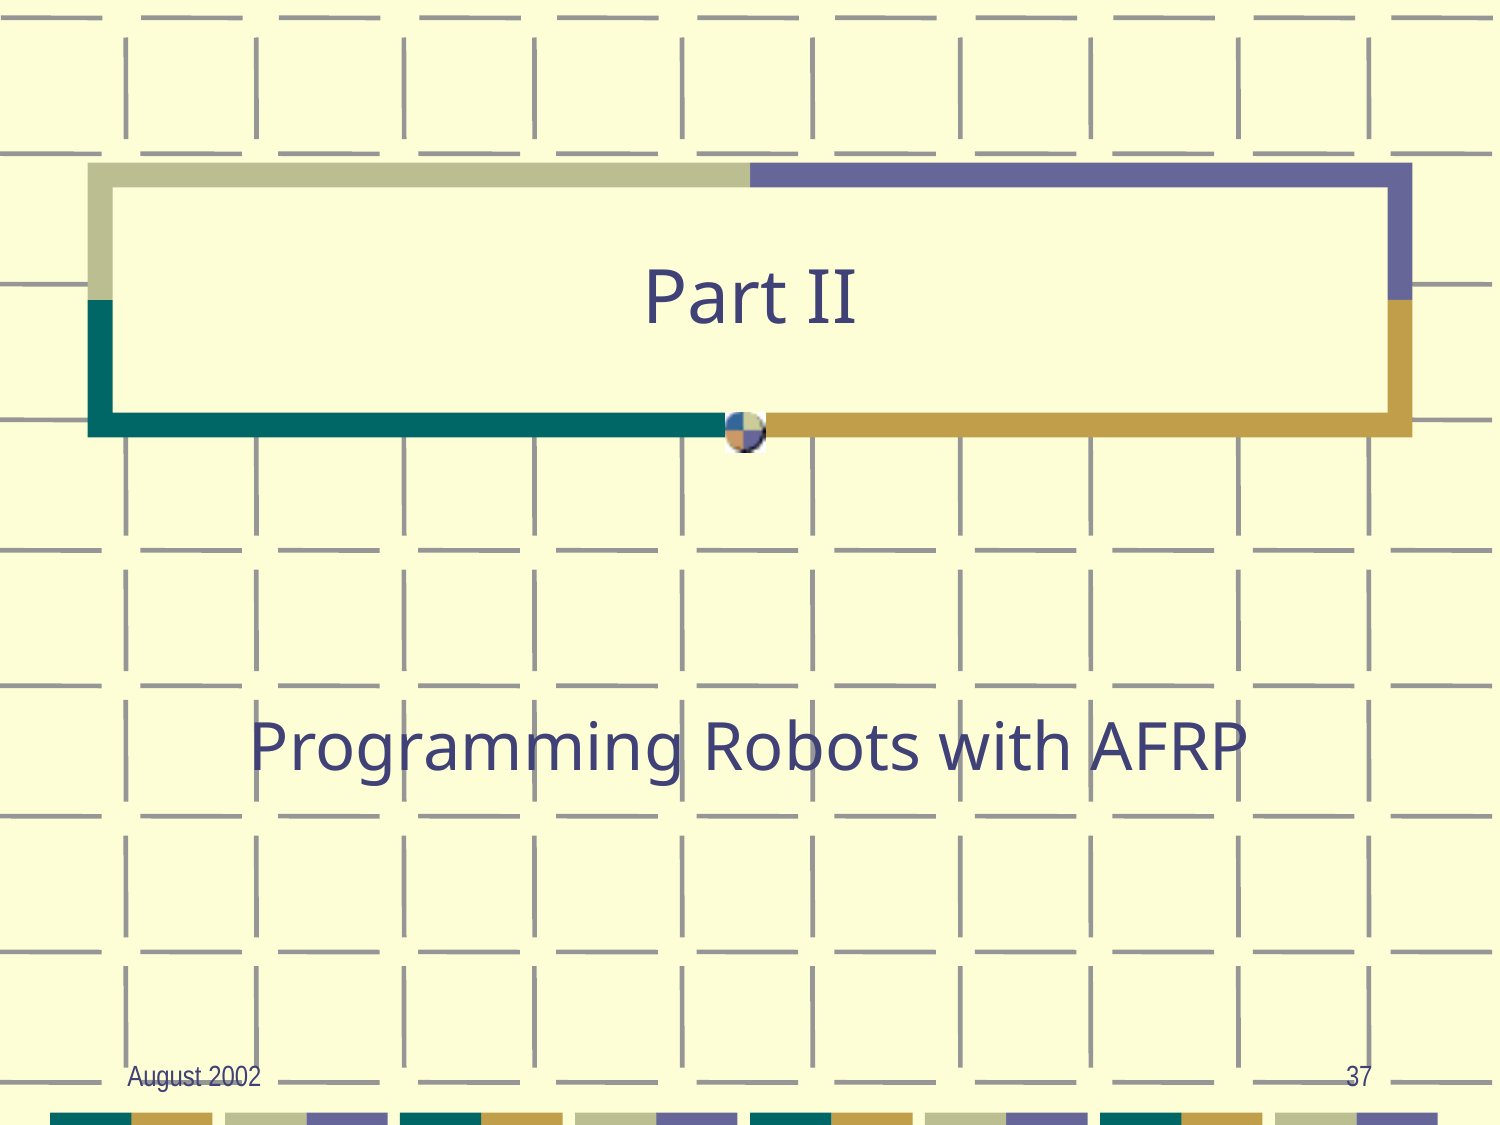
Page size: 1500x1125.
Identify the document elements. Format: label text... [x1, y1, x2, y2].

subtitle Programming Robots with AFRP [225, 525, 1276, 963]
title Part II [112, 199, 1388, 388]
picture [725, 412, 766, 453]
